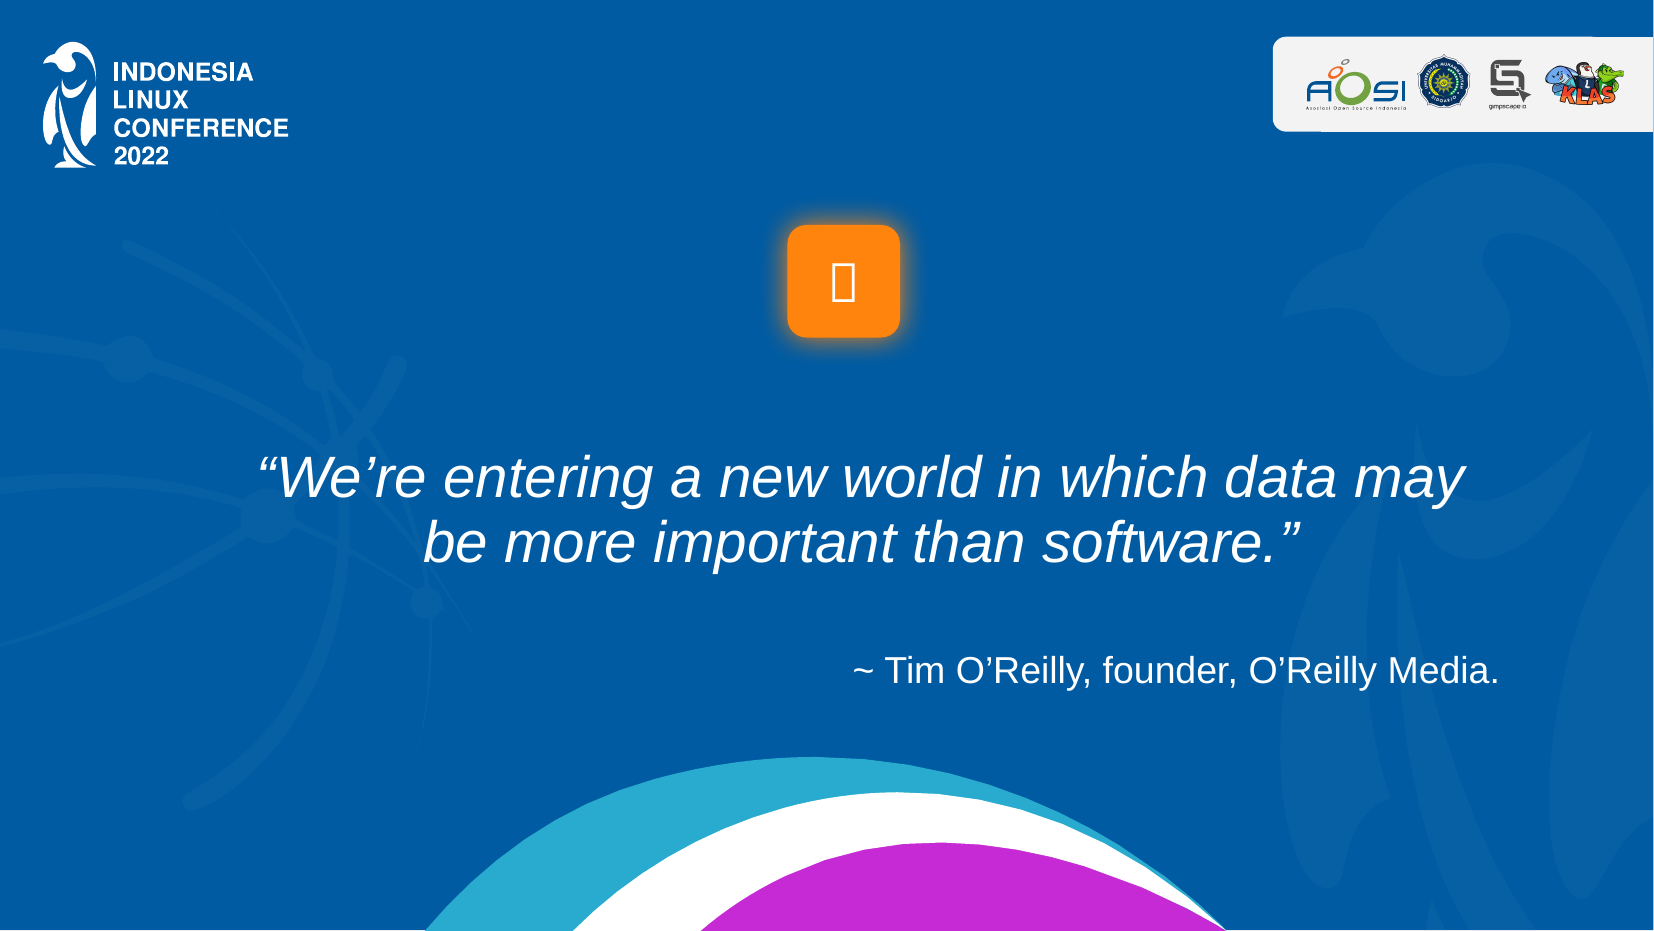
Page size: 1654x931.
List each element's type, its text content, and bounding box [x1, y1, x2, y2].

text_box  [787, 224, 901, 338]
picture [1545, 62, 1624, 105]
text_box [424, 757, 1227, 931]
text_box “We’re entering a new world in which data may be more important than software.” ~ Tim O’Reilly, founder, O’Reilly Media. [187, 337, 1501, 757]
picture [1417, 54, 1471, 108]
